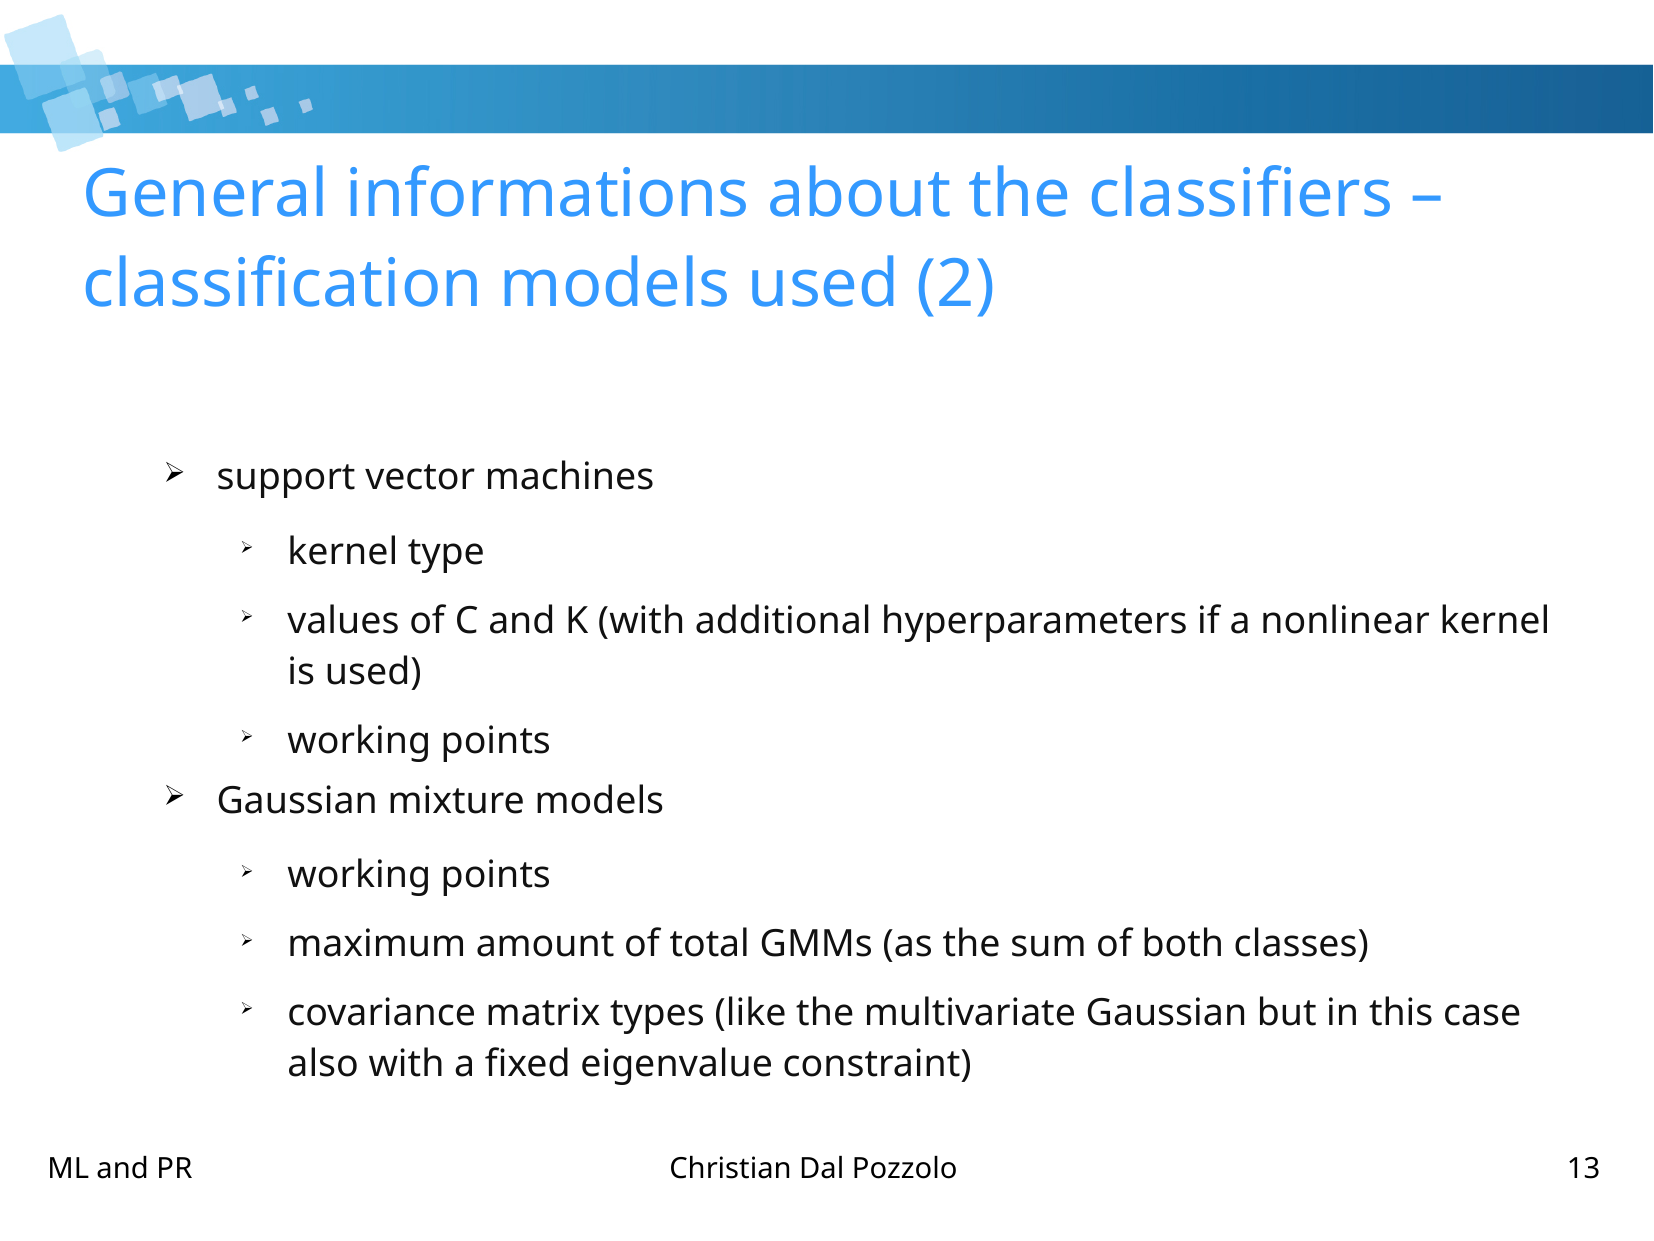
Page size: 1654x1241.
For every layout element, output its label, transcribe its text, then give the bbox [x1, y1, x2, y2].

list Gaussian mixture models working points maximum amount of total GMMs (as the sum of both classes) covariance matrix types (like the multivariate Gaussian but in this case also with a fixed eigenvalue constraint) [75, 773, 1564, 1051]
picture [0, 0, 1653, 1238]
list support vector machines kernel type values of C and K (with additional hyperparameters if a nonlinear kernel is used) working points [75, 450, 1564, 727]
title General informations about the classifiers – classification models used (2) [82, 132, 1571, 340]
